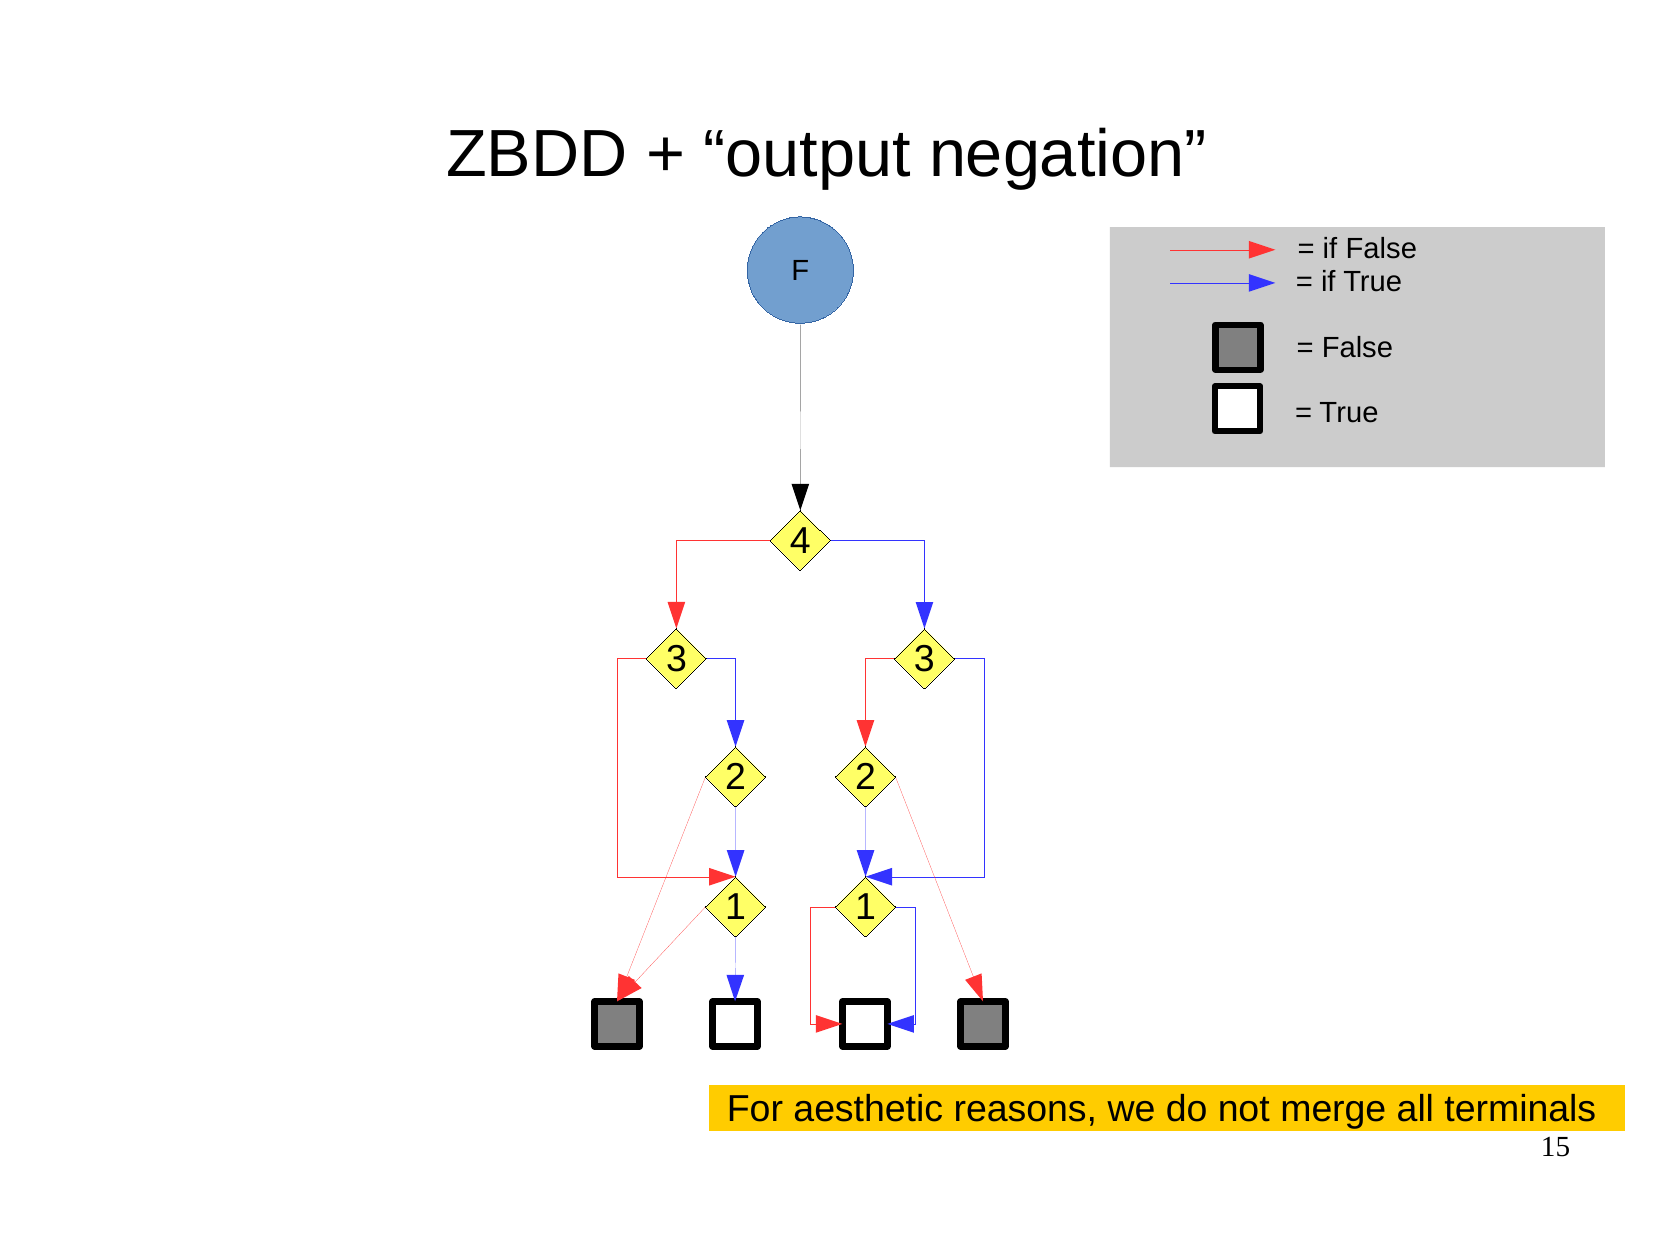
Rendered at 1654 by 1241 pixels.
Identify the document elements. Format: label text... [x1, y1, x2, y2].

text_box 3 [894, 628, 955, 689]
text_box = if False = if True = False = True [1109, 227, 1605, 468]
text_box [1215, 324, 1261, 370]
text_box 1 [705, 876, 766, 937]
title ZBDD + “output negation” [82, 49, 1571, 257]
text_box F [747, 257, 854, 324]
text_box [594, 1001, 640, 1047]
text_box 3 [646, 628, 707, 689]
text_box For aesthetic reasons, we do not merge all terminals [709, 1085, 1625, 1131]
text_box 1 [835, 876, 896, 937]
text_box 2 [835, 746, 896, 807]
text_box [712, 1001, 758, 1047]
text_box [1215, 386, 1261, 432]
text_box 2 [705, 746, 766, 807]
text_box [842, 1001, 888, 1047]
text_box 4 [770, 510, 831, 571]
text_box [960, 1001, 1006, 1047]
